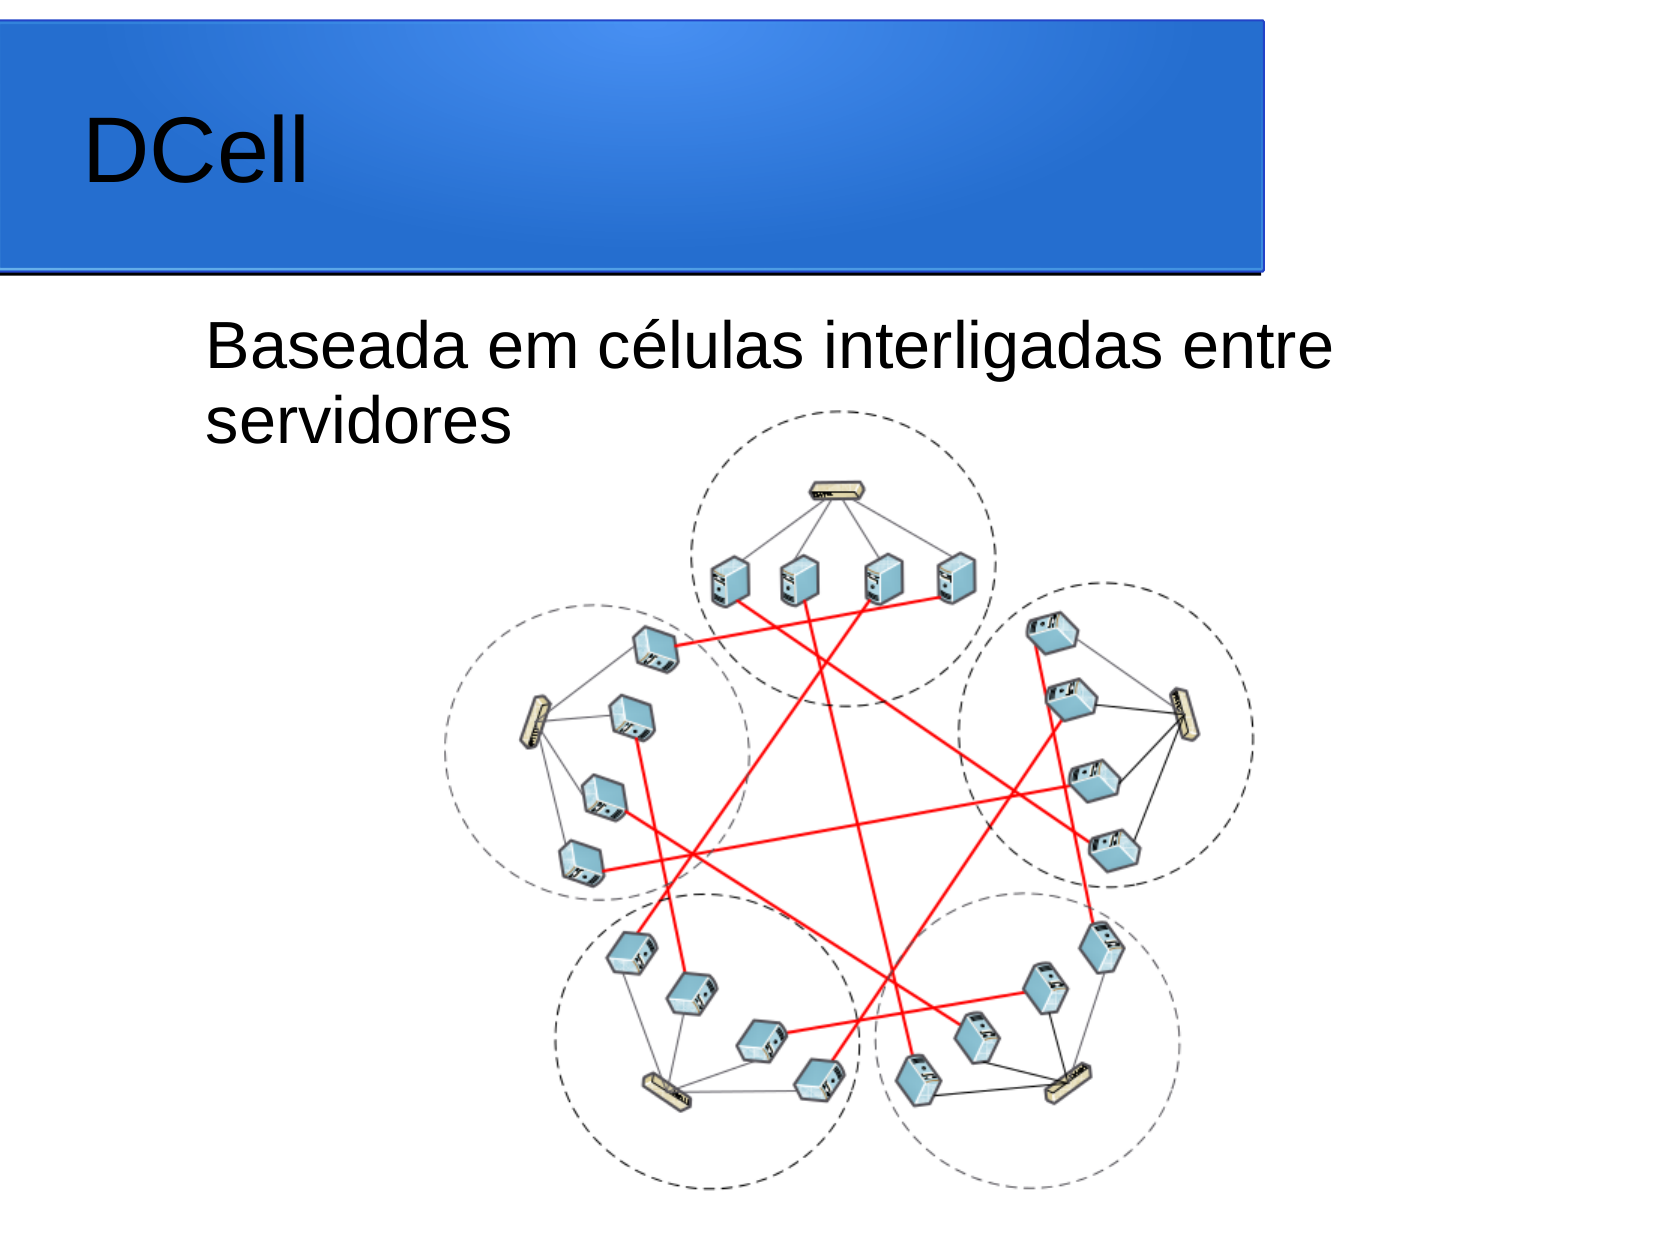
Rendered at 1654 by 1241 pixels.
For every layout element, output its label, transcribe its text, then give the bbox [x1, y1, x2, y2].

title DCell [82, 47, 1235, 252]
picture [422, 1028, 1279, 1227]
list Baseada em células interligadas entre servidores [135, 307, 1516, 1028]
